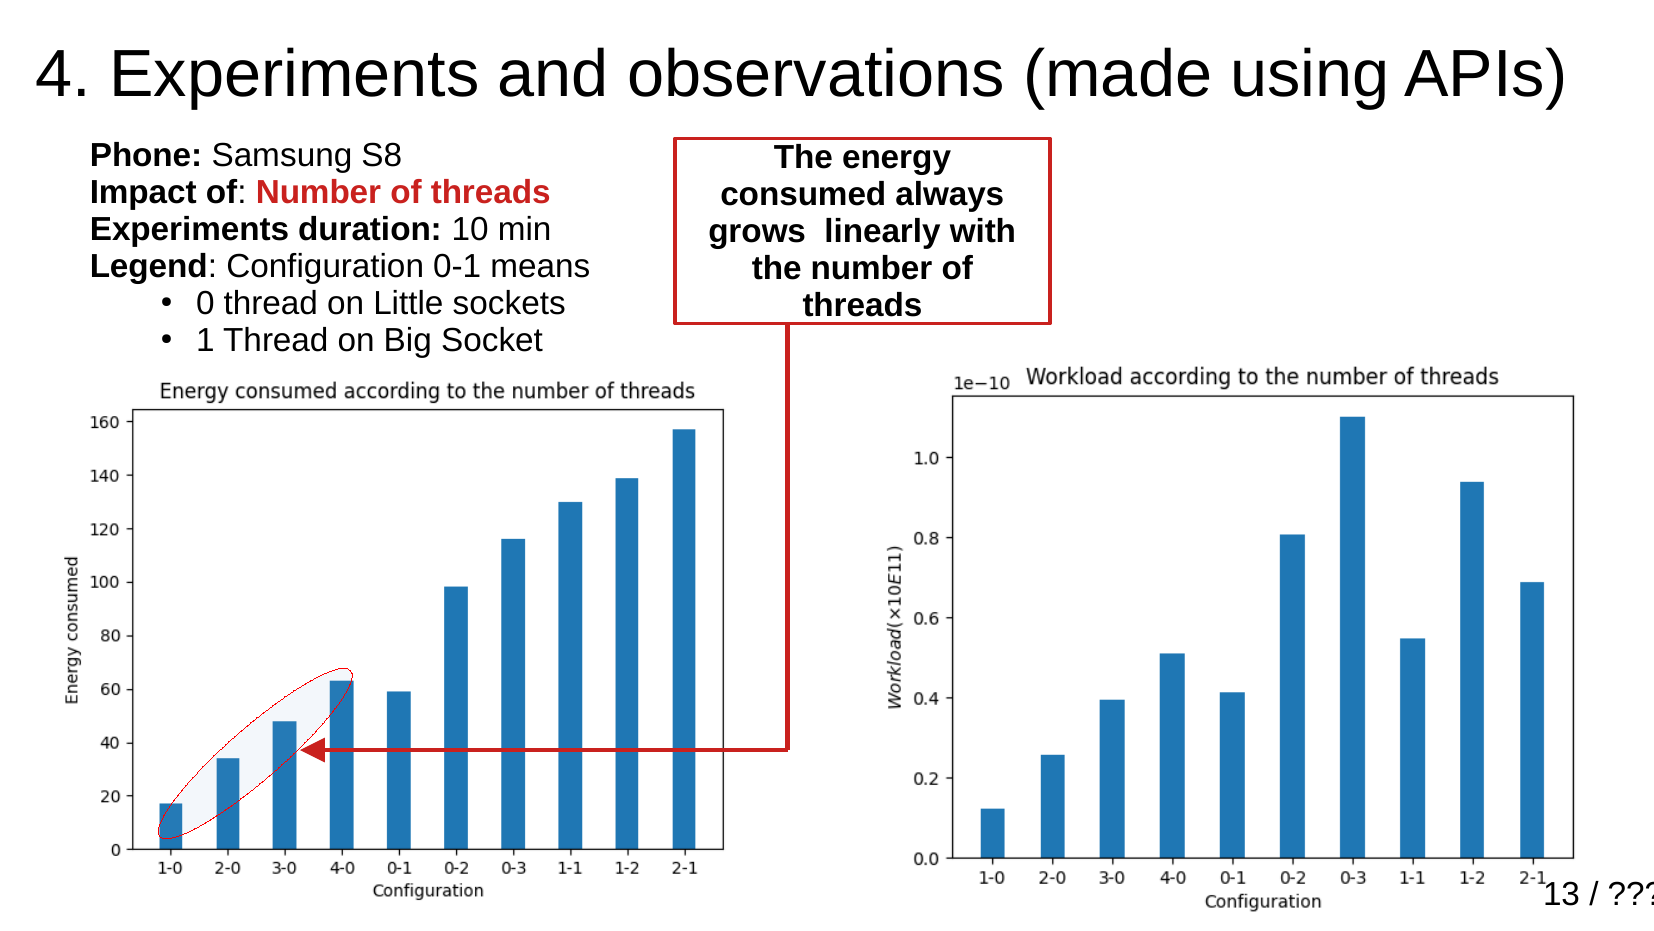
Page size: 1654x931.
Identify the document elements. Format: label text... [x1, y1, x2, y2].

picture [852, 323, 1653, 924]
text_box 13 / ??? [1528, 868, 1654, 931]
picture [37, 340, 799, 912]
text_box [158, 668, 353, 839]
text_box The energy consumed always grows linearly with the number of threads [675, 148, 1051, 324]
title 4. Experiments and observations (made using APIs) [35, 0, 1629, 148]
text_box Phone: Samsung S8 Impact of: Number of threads Experiments duration: 10 min Legend: Configuration 0-1 means 0 thread on Little sockets 1 Thread on Big Socket [75, 148, 676, 376]
